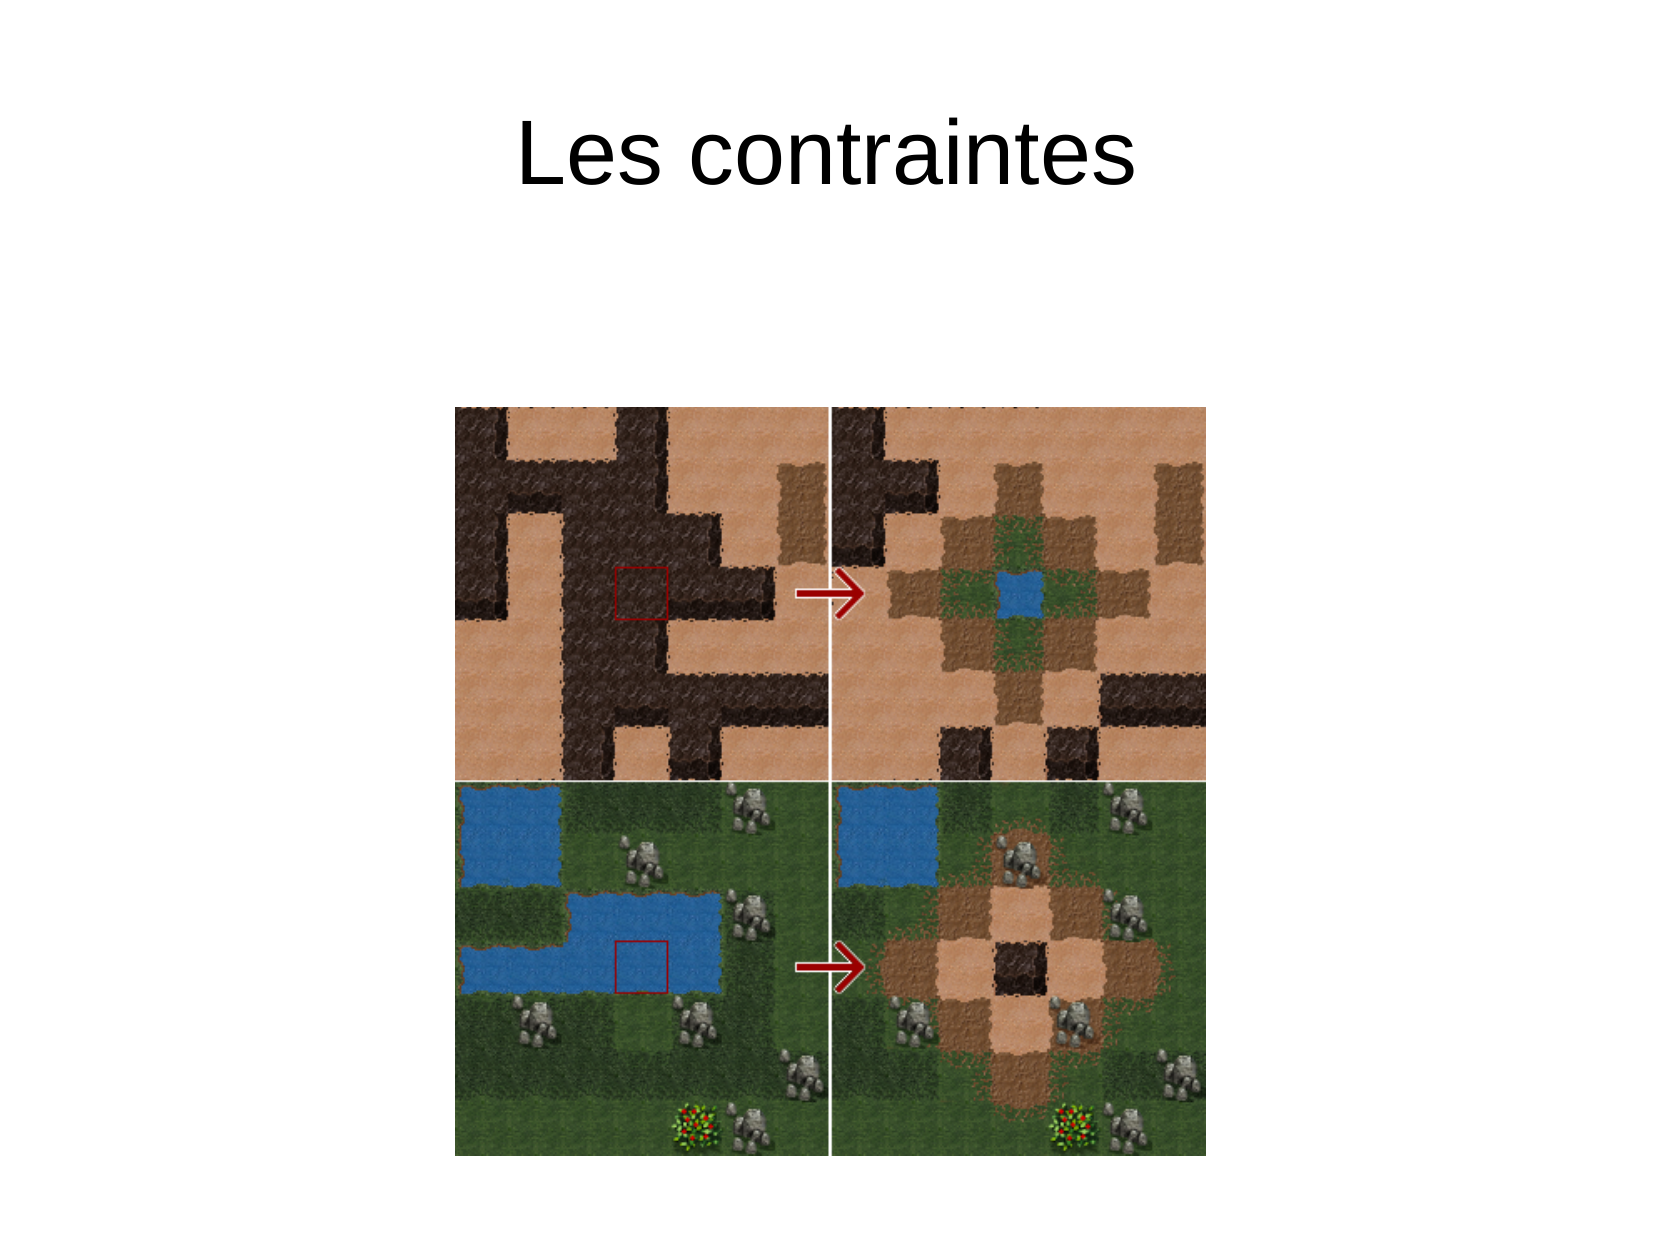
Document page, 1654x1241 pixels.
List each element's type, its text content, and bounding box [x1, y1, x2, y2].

picture [455, 407, 1206, 1156]
title Les contraintes [82, 49, 1571, 257]
